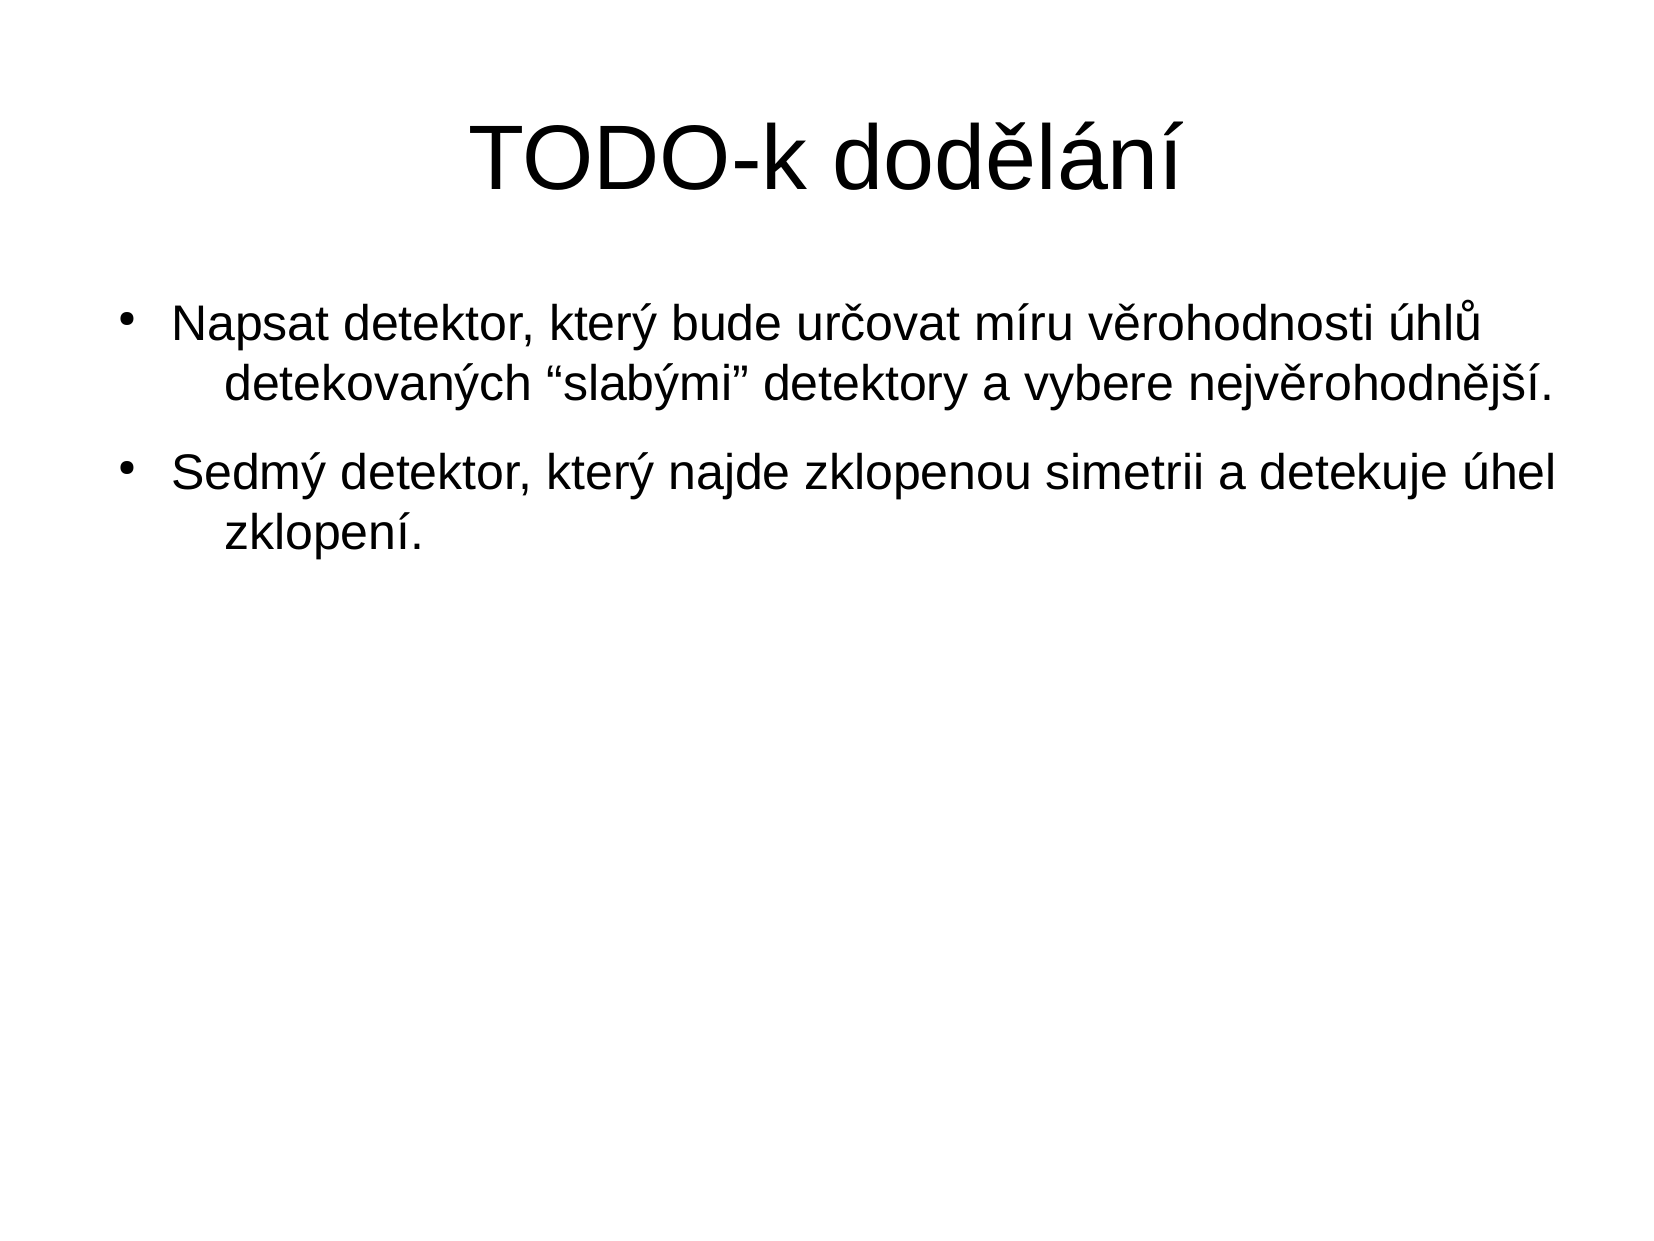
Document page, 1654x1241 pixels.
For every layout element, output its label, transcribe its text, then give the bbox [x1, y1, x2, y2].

title TODO-k dodělání [82, 49, 1571, 257]
list Napsat detektor, který bude určovat míru věrohodnosti úhlů detekovaných “slabými” detektory a vybere nejvěrohodnější. Sedmý detektor, který najde zklopenou simetrii a detekuje úhel zklopení. [82, 290, 1571, 1109]
